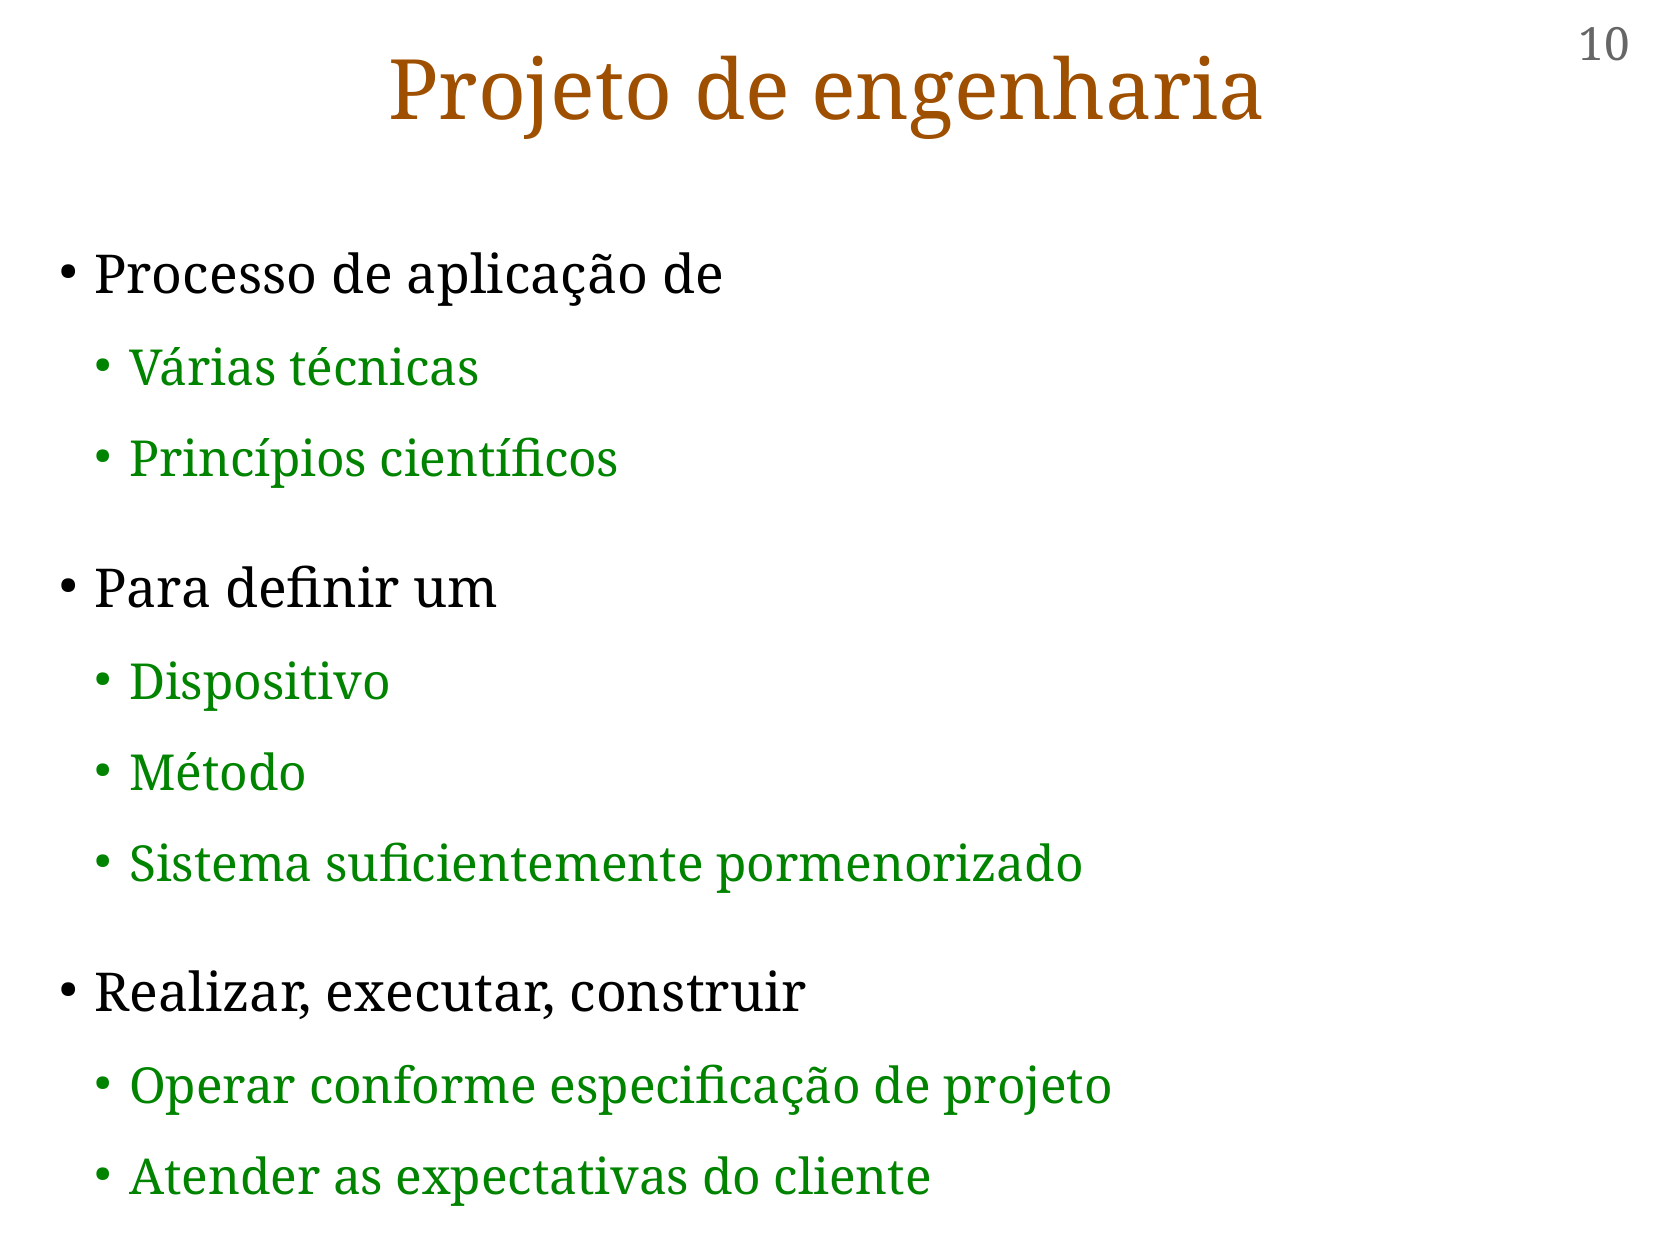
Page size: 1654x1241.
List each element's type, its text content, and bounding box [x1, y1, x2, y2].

list Processo de aplicação de Várias técnicas Princípios científicos Para definir um Dispositivo Método Sistema suficientemente pormenorizado Realizar, executar, construir Operar conforme especificação de projeto Atender as expectativas do cliente [59, 236, 1595, 1211]
title Projeto de engenharia [59, 29, 1595, 148]
